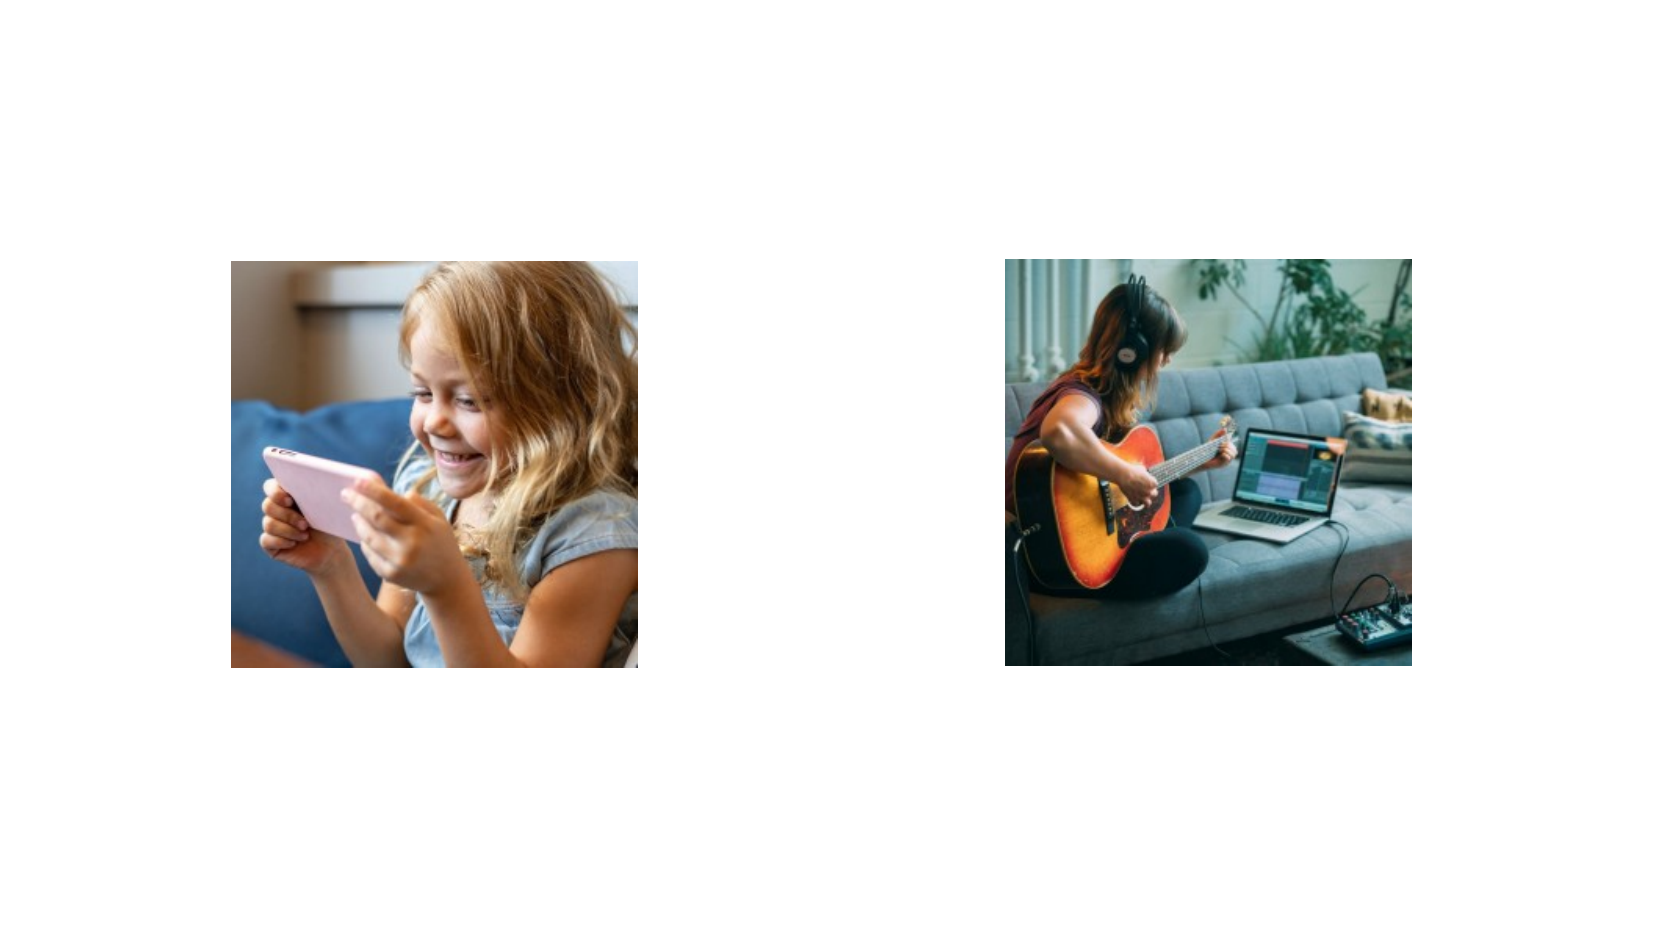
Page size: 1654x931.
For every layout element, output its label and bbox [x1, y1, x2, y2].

picture [231, 261, 638, 669]
picture [1005, 259, 1412, 667]
